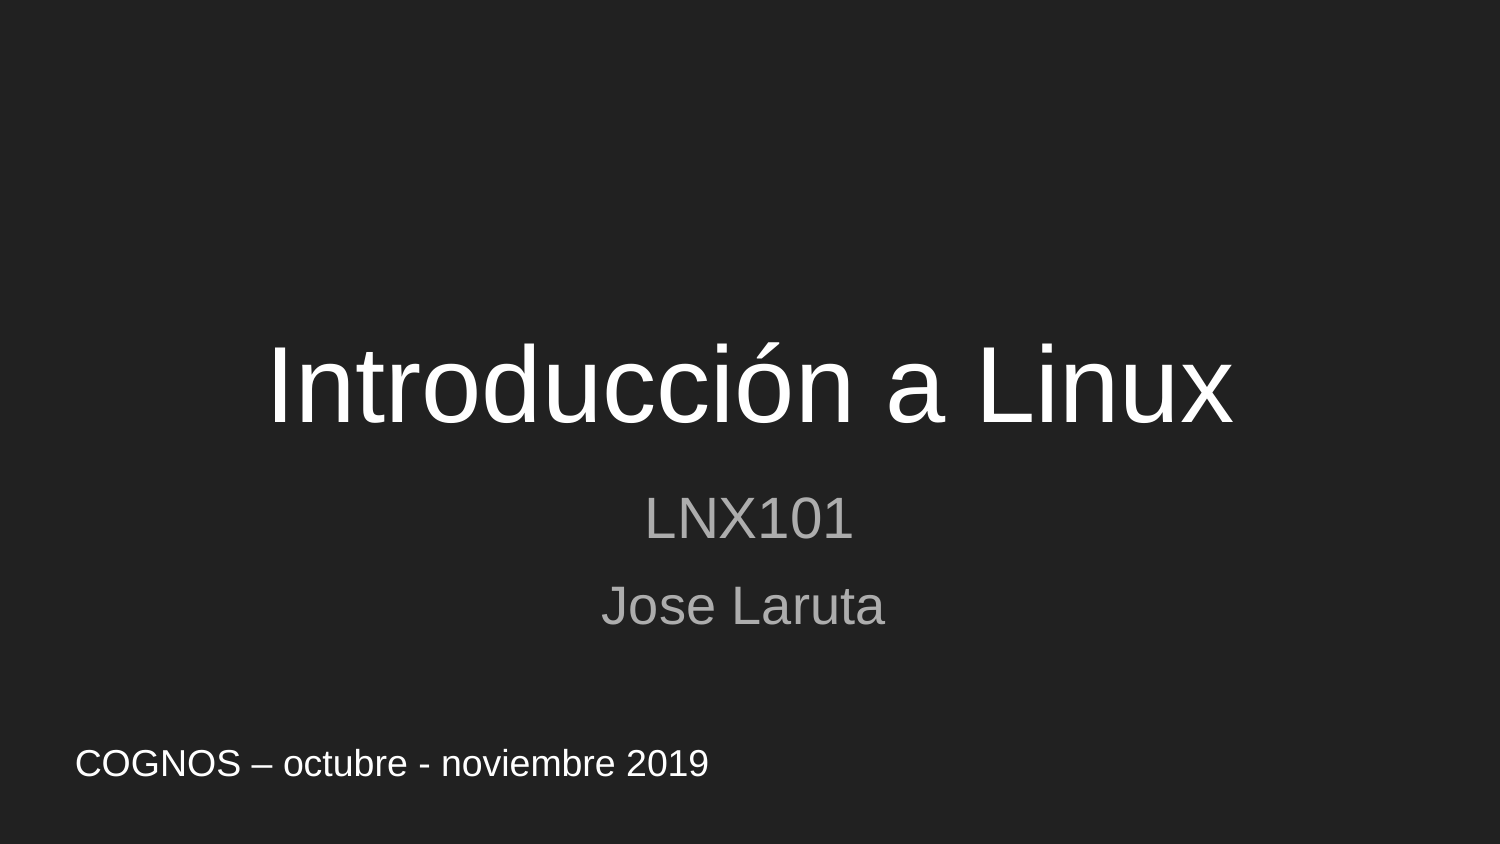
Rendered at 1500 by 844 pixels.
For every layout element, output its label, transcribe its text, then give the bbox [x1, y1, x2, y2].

text_box Jose Laruta [45, 555, 1443, 685]
subtitle LNX101 [51, 464, 1449, 595]
title Introducción a Linux [51, 122, 1449, 459]
text_box COGNOS – octubre - noviembre 2019 [60, 735, 1441, 792]
